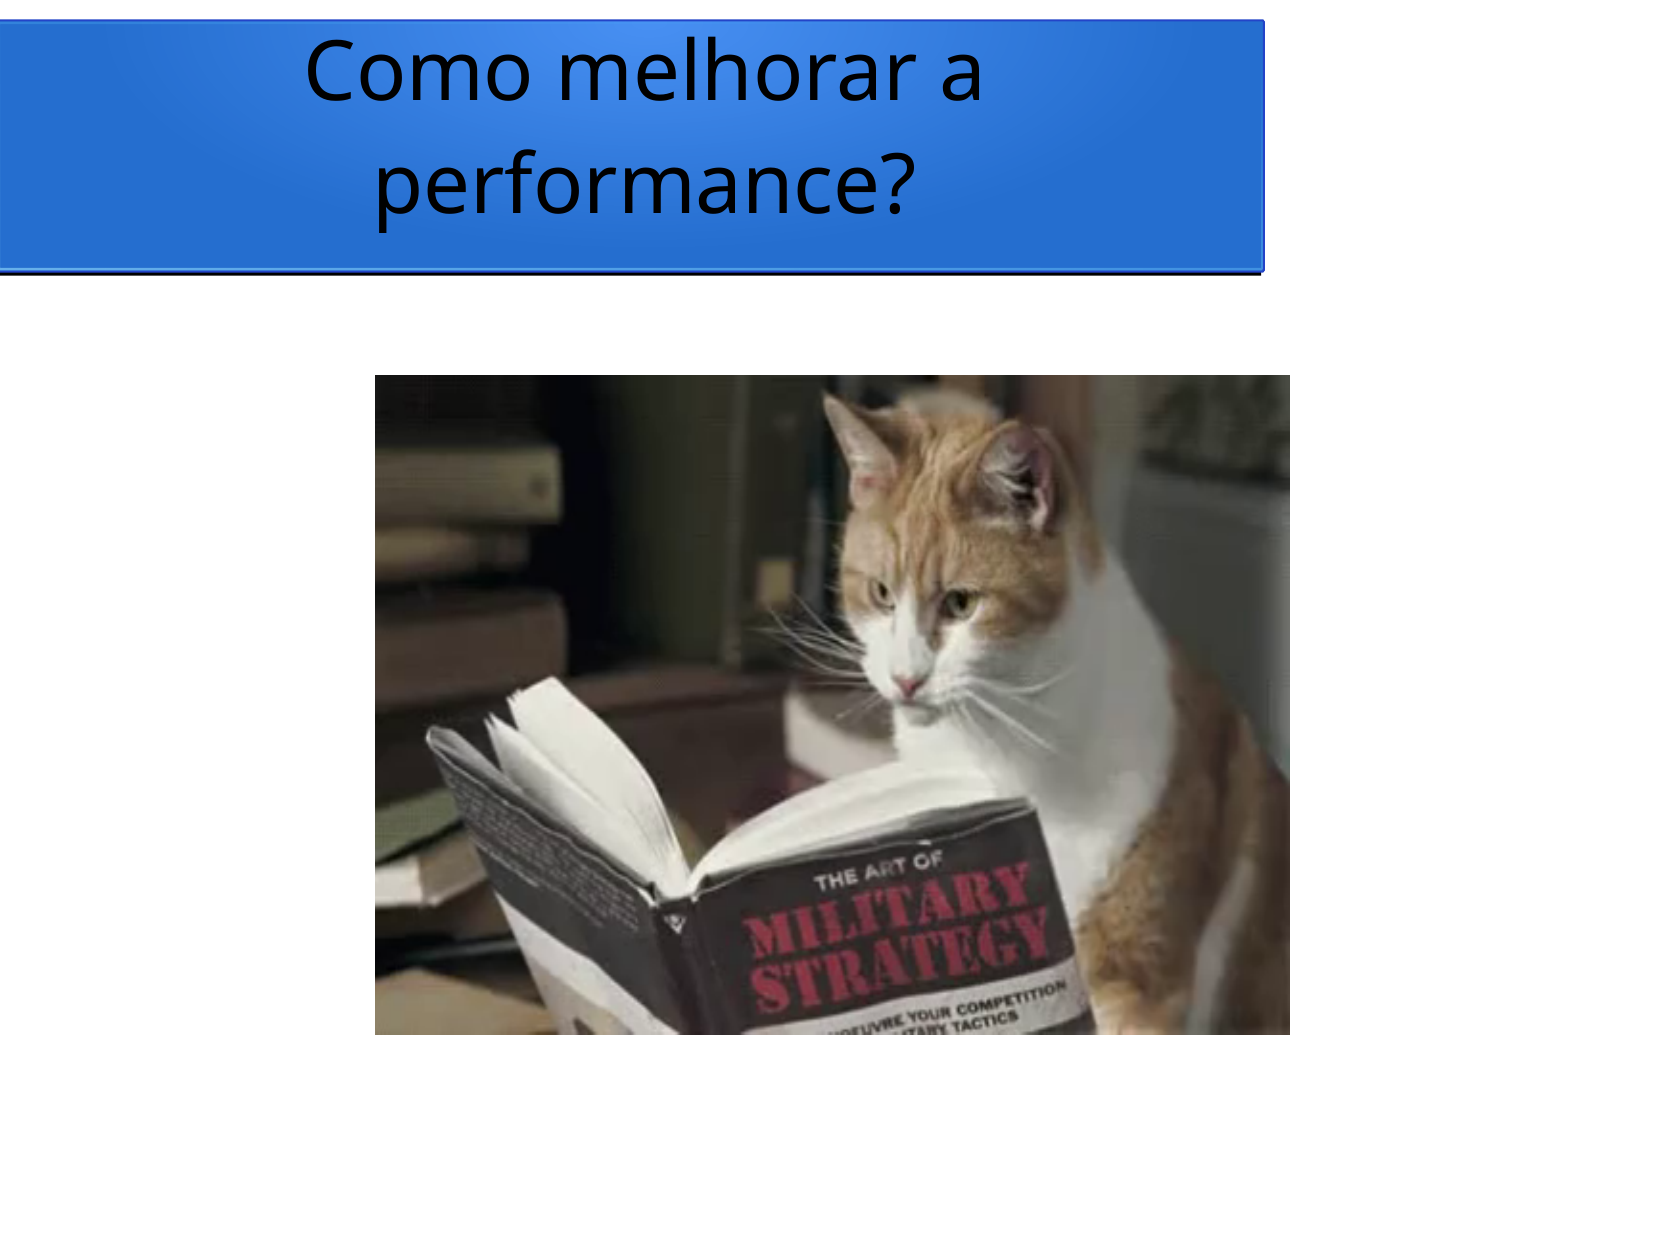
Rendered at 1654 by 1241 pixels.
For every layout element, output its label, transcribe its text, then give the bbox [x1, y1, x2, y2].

subtitle Como melhorar a performance? [45, 45, 1246, 205]
text_box [375, 375, 1291, 1036]
